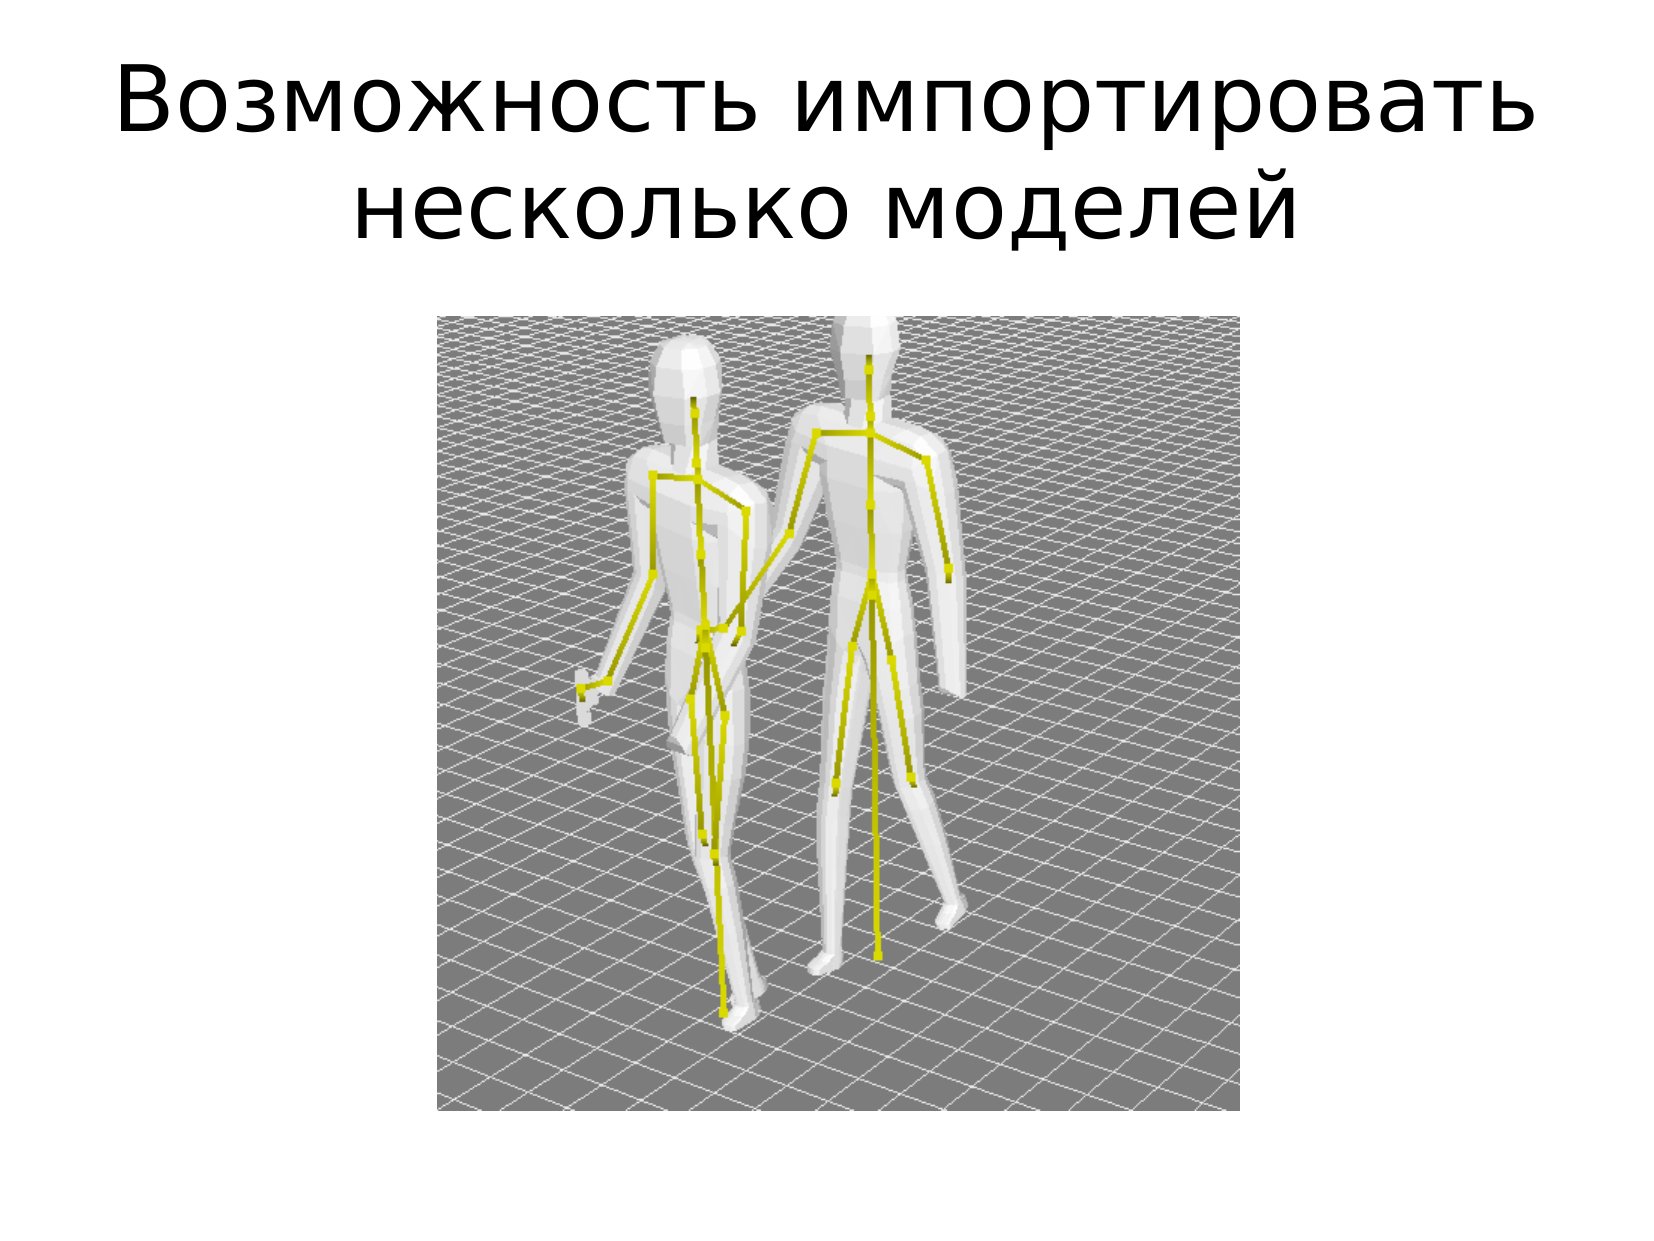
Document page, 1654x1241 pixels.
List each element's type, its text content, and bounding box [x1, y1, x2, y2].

picture [437, 316, 1240, 1111]
title Возможность импортировать несколько моделей [82, 45, 1571, 261]
